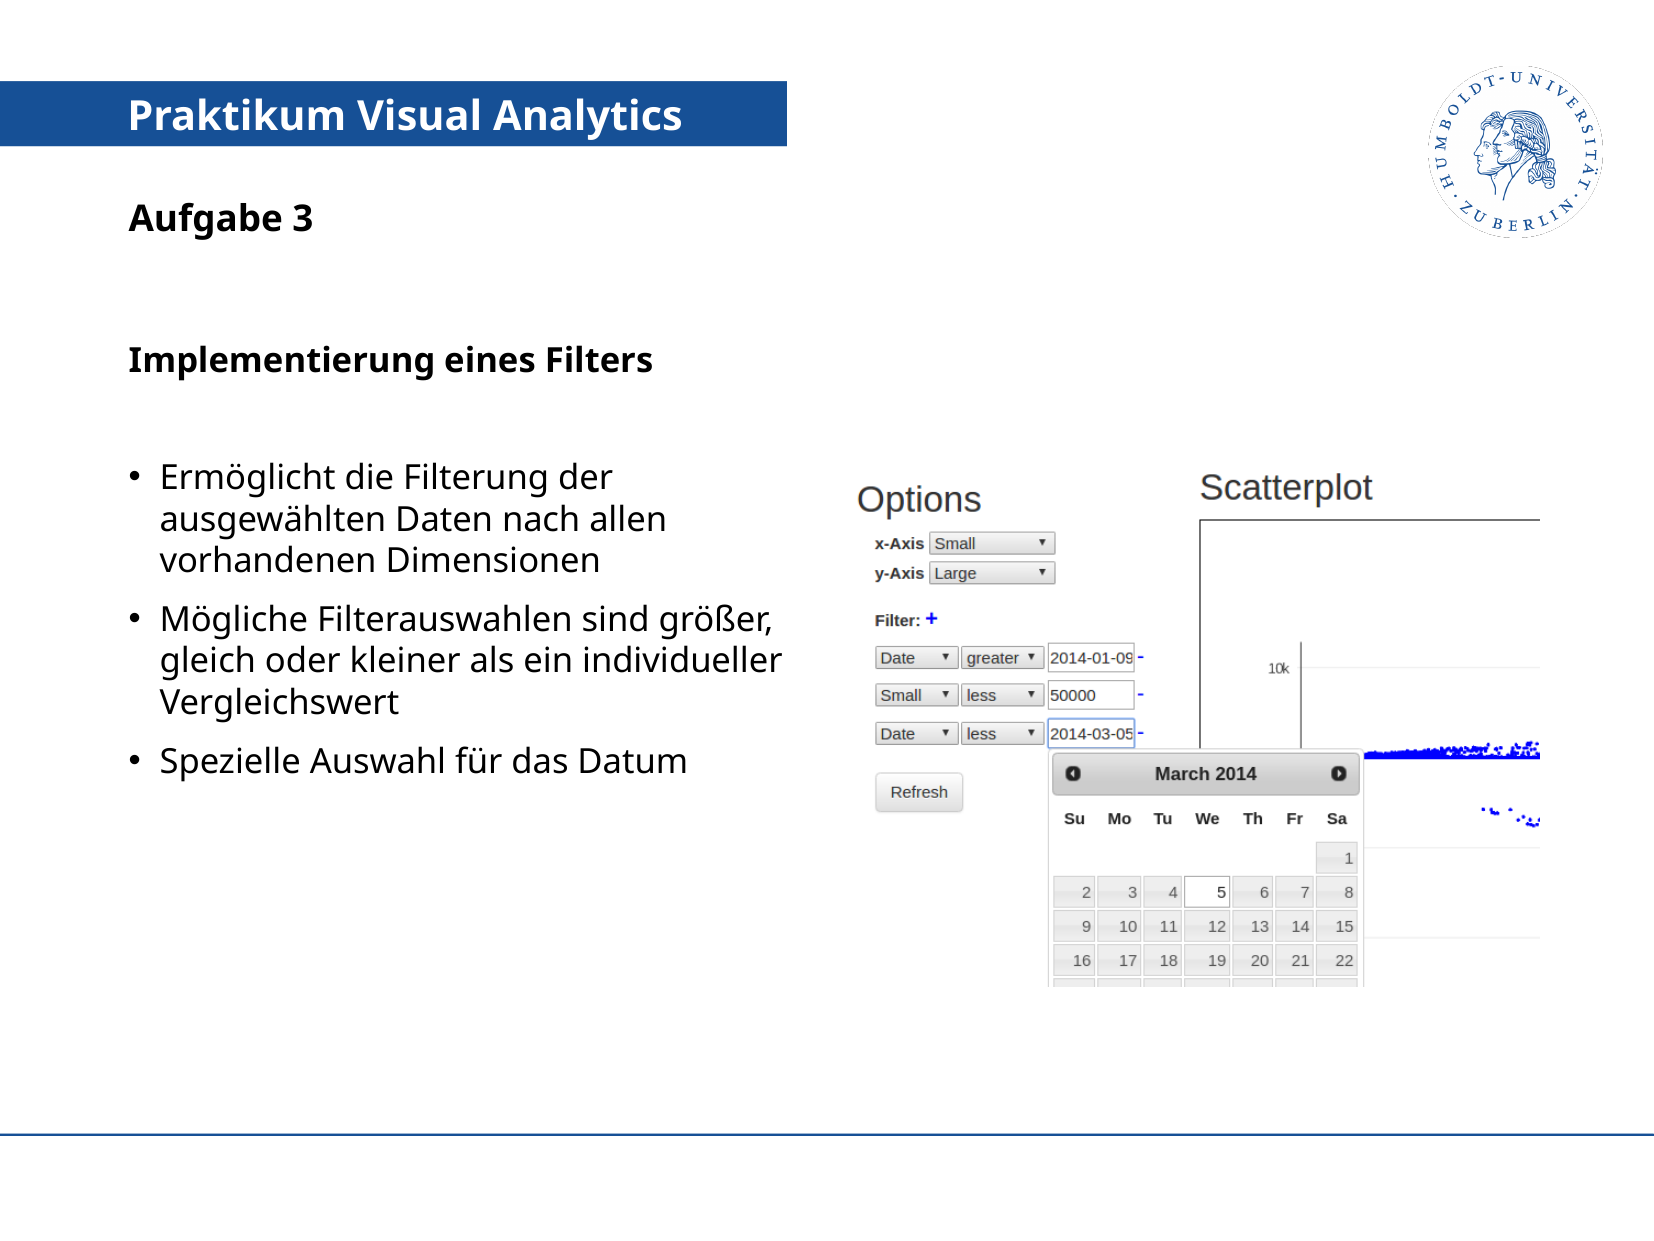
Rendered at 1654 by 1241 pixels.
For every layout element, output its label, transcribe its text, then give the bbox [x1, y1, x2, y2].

picture [837, 459, 1540, 987]
picture [1428, 66, 1603, 238]
list Implementierung eines Filters Ermöglicht die Filterung der ausgewählten Daten nach allen vorhandenen Dimensionen Mögliche Filterauswahlen sind größer, gleich oder kleiner als ein individueller Vergleichswert Spezielle Auswahl für das Datum [113, 330, 817, 1117]
title Aufgabe 3 [113, 163, 1342, 270]
